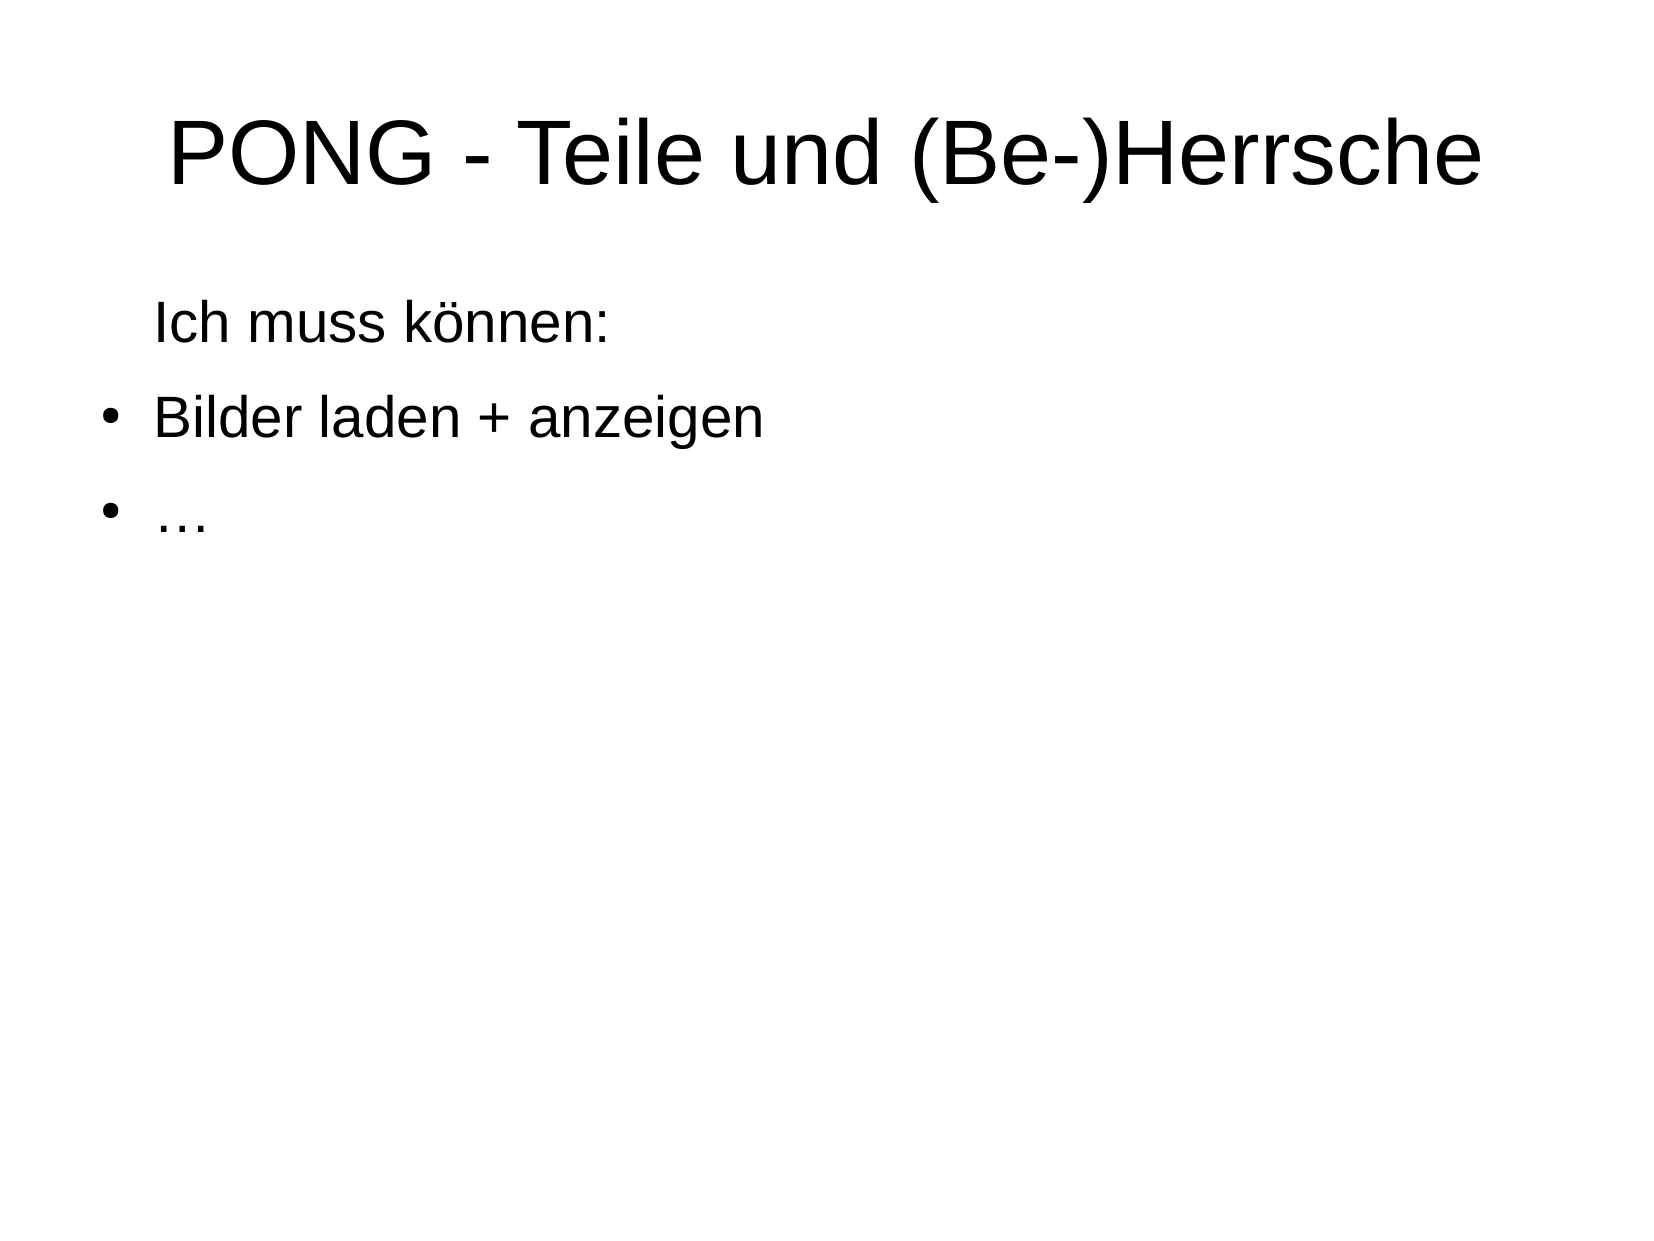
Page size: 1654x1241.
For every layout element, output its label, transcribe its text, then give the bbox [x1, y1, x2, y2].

title PONG - Teile und (Be-)Herrsche [82, 49, 1571, 257]
list Ich muss können: Bilder laden + anzeigen … [82, 290, 1571, 1010]
